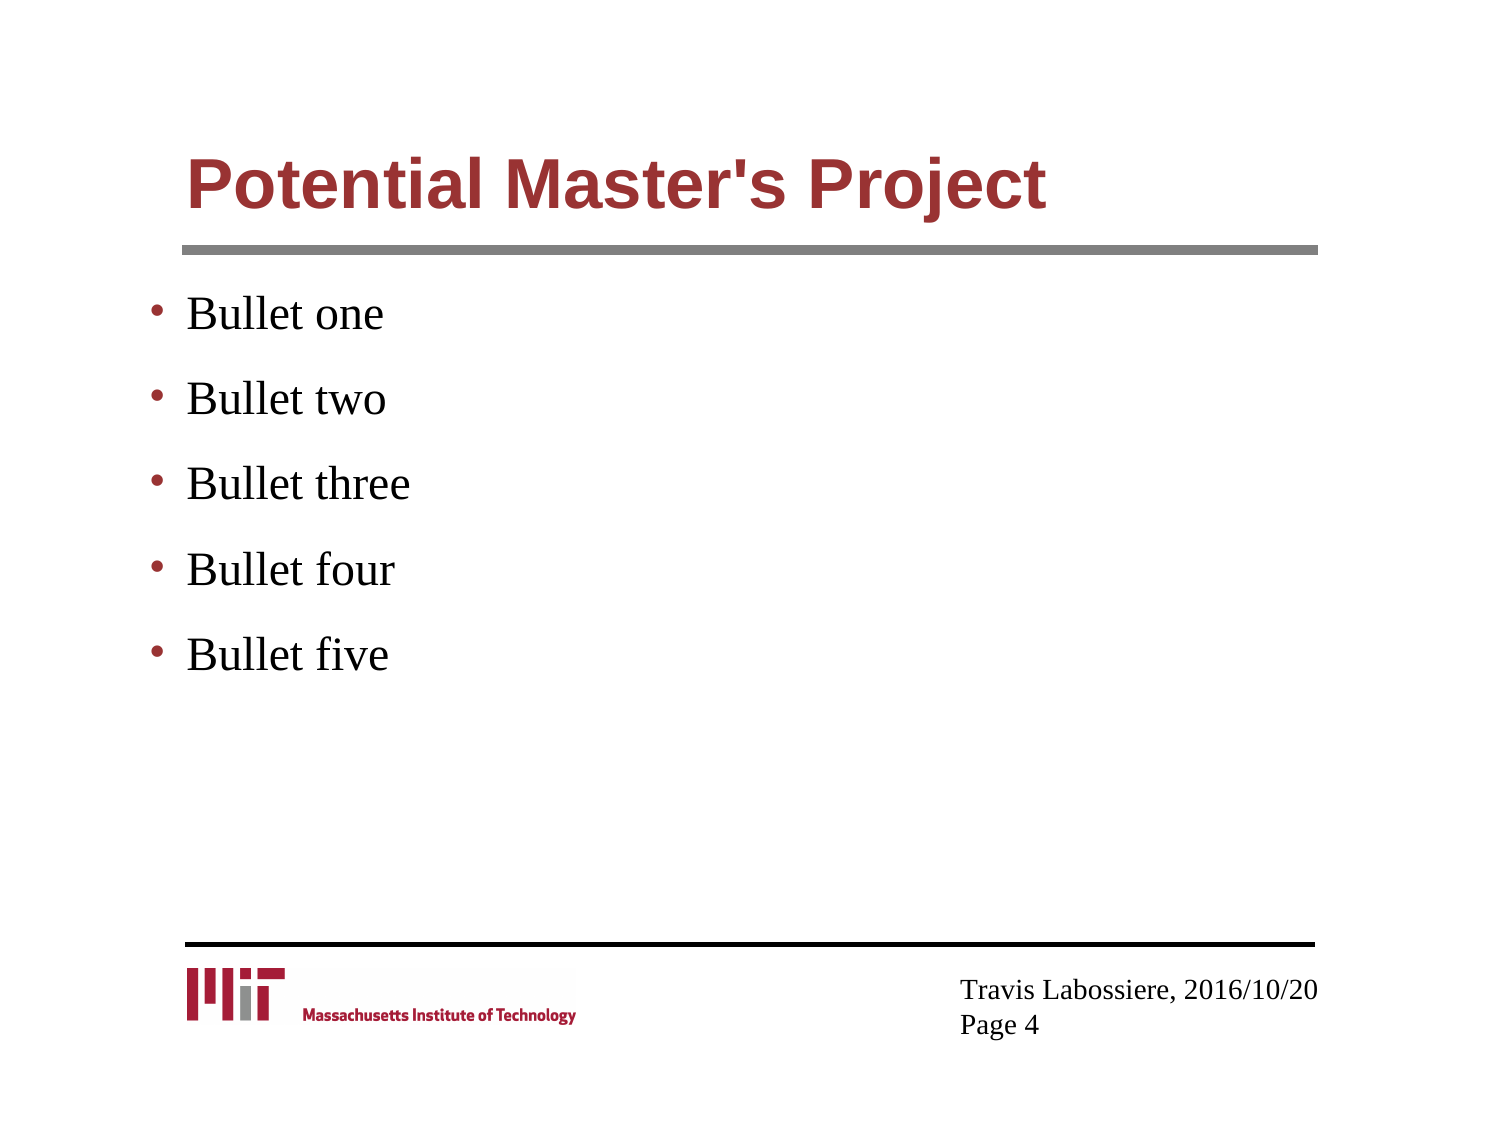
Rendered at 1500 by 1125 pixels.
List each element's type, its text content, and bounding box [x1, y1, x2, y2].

text_box Travis Labossiere, 2016/10/20 Page <number> [945, 962, 1375, 1038]
title Potential Master's Project [171, 124, 1338, 238]
picture [187, 1000, 576, 1025]
list Bullet one Bullet two Bullet three Bullet four Bullet five [133, 275, 1319, 1000]
